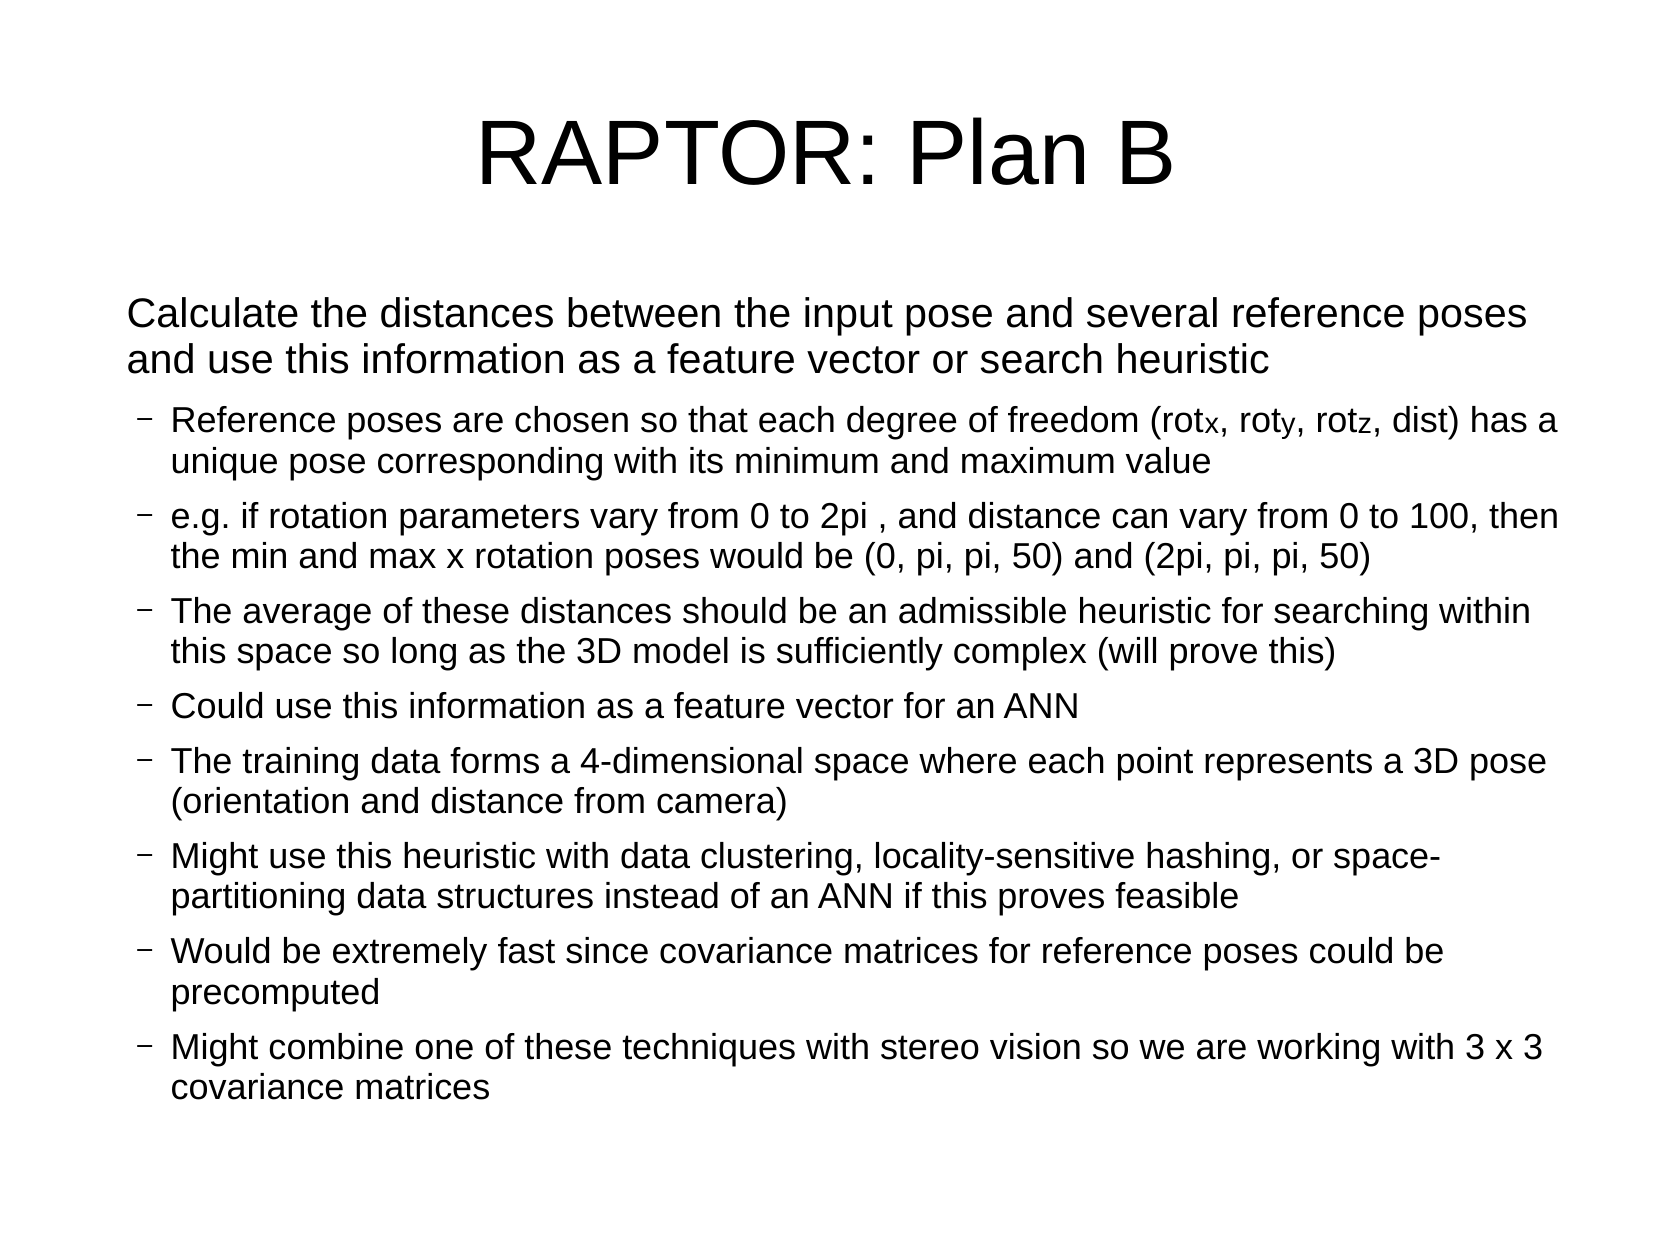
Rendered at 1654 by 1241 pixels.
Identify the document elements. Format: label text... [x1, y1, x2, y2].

list Calculate the distances between the input pose and several reference poses and use this information as a feature vector or search heuristic Reference poses are chosen so that each degree of freedom (rotx, roty, rotz, dist) has a unique pose corresponding with its minimum and maximum value e.g. if rotation parameters vary from 0 to 2pi , and distance can vary from 0 to 100, then the min and max x rotation poses would be (0, pi, pi, 50) and (2pi, pi, pi, 50) The average of these distances should be an admissible heuristic for searching within this space so long as the 3D model is sufficiently complex (will prove this) Could use this information as a feature vector for an ANN The training data forms a 4-dimensional space where each point represents a 3D pose (orientation and distance from camera) Might use this heuristic with data clustering, locality-sensitive hashing, or space-partitioning data structures instead of an ANN if this proves feasible Would be extremely fast since covariance matrices for reference poses could be precomputed Might combine one of these techniques with stereo vision so we are working with 3 x 3 covariance matrices [82, 290, 1571, 1126]
title RAPTOR: Plan B [82, 49, 1571, 257]
